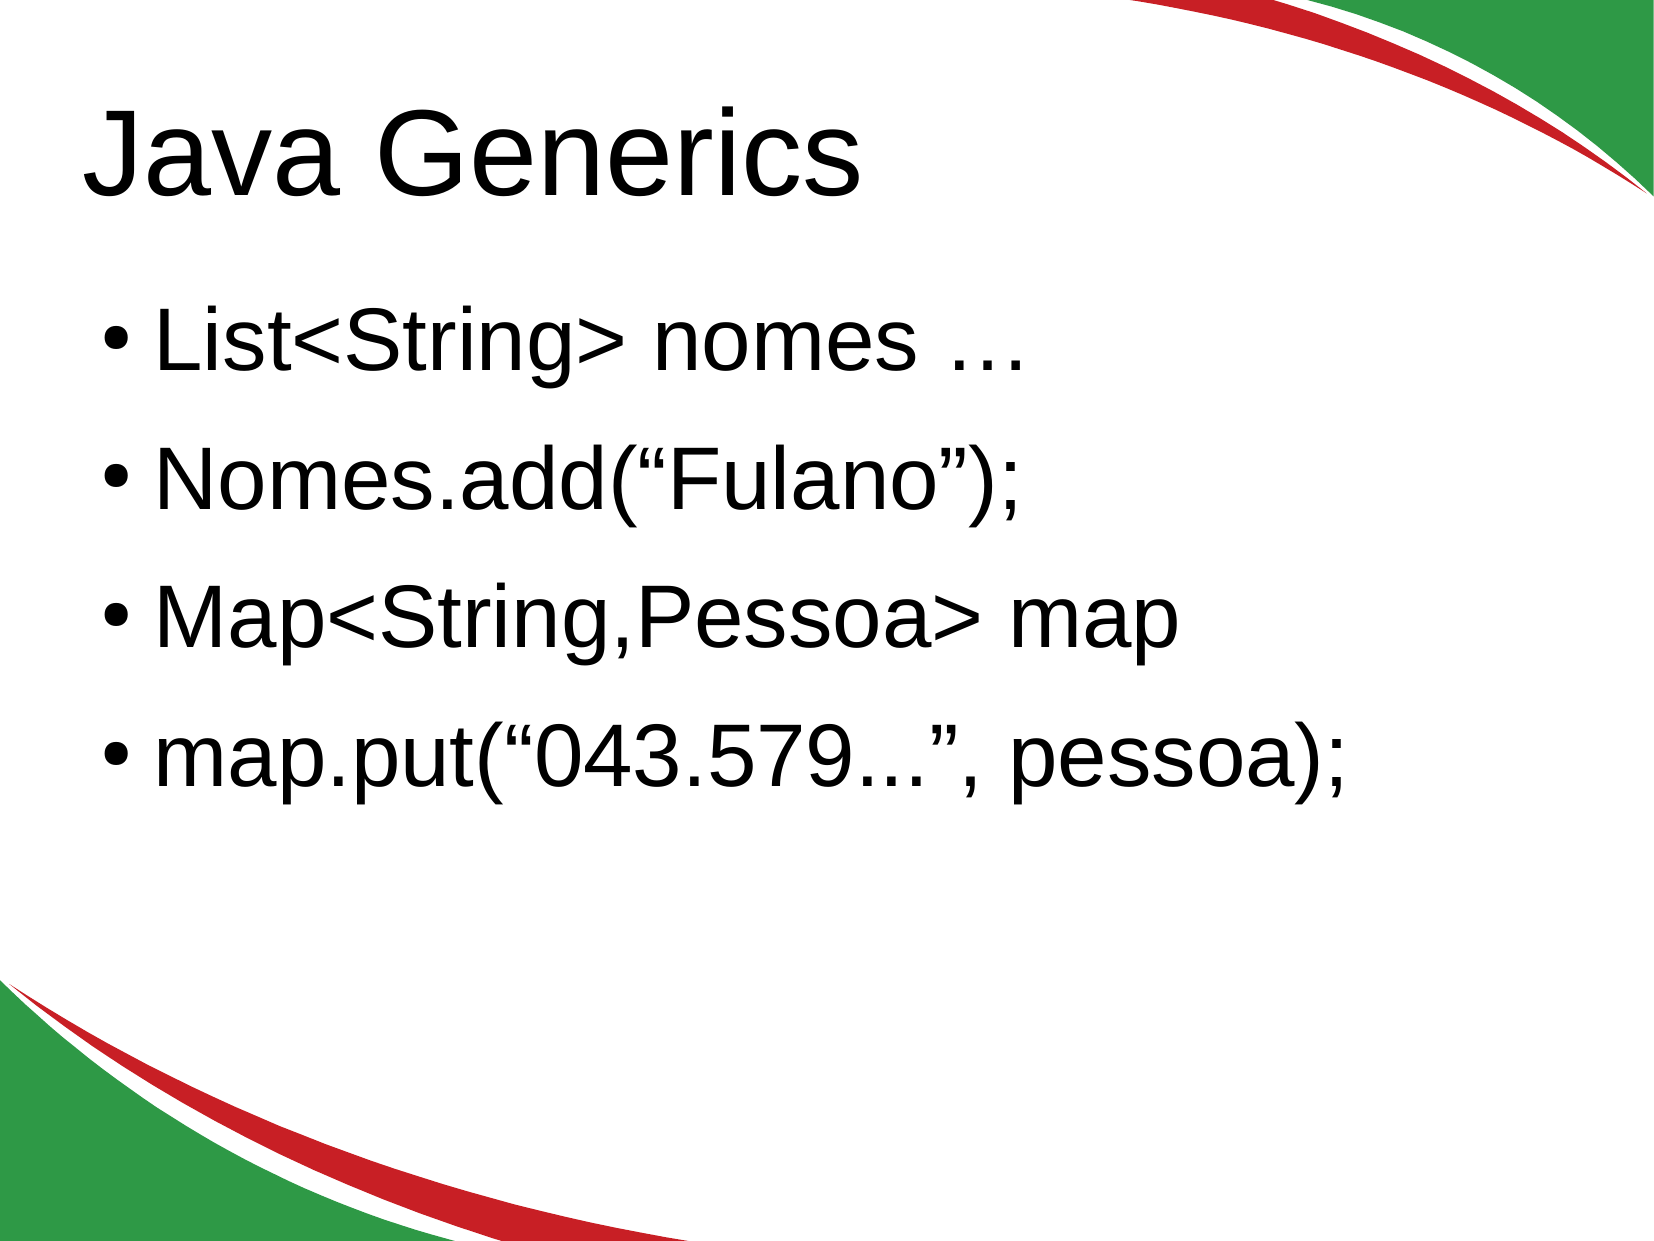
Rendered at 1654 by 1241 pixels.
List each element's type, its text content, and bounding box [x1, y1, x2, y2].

list List<String> nomes … Nomes.add(“Fulano”); Map<String,Pessoa> map map.put(“043.579...”, pessoa); [82, 290, 1571, 1010]
title Java Generics [82, 49, 1571, 257]
